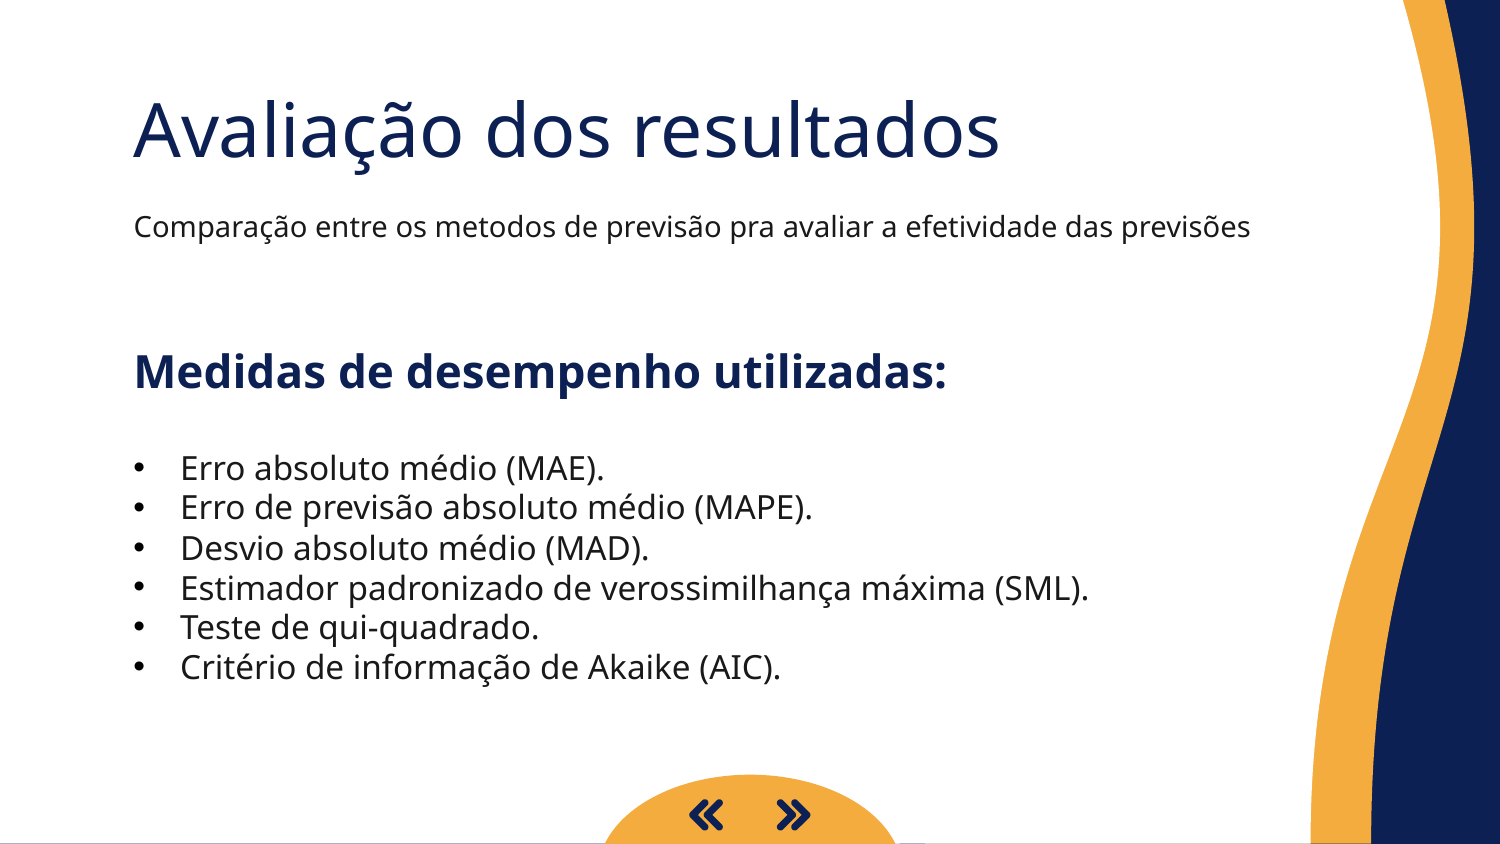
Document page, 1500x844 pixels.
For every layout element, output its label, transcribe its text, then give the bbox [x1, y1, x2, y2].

text_box Medidas de desempenho utilizadas: [118, 335, 1100, 406]
text_box Erro absoluto médio (MAE). Erro de previsão absoluto médio (MAPE). Desvio absoluto médio (MAD). Estimador padronizado de verossimilhança máxima (SML). Teste de qui-quadrado. Critério de informação de Akaike (AIC). [118, 439, 1230, 729]
text_box [604, 774, 896, 844]
text_box Comparação entre os metodos de previsão pra avaliar a efetividade das previsões [118, 193, 1382, 268]
title Avaliação dos resultados [118, 87, 1382, 167]
